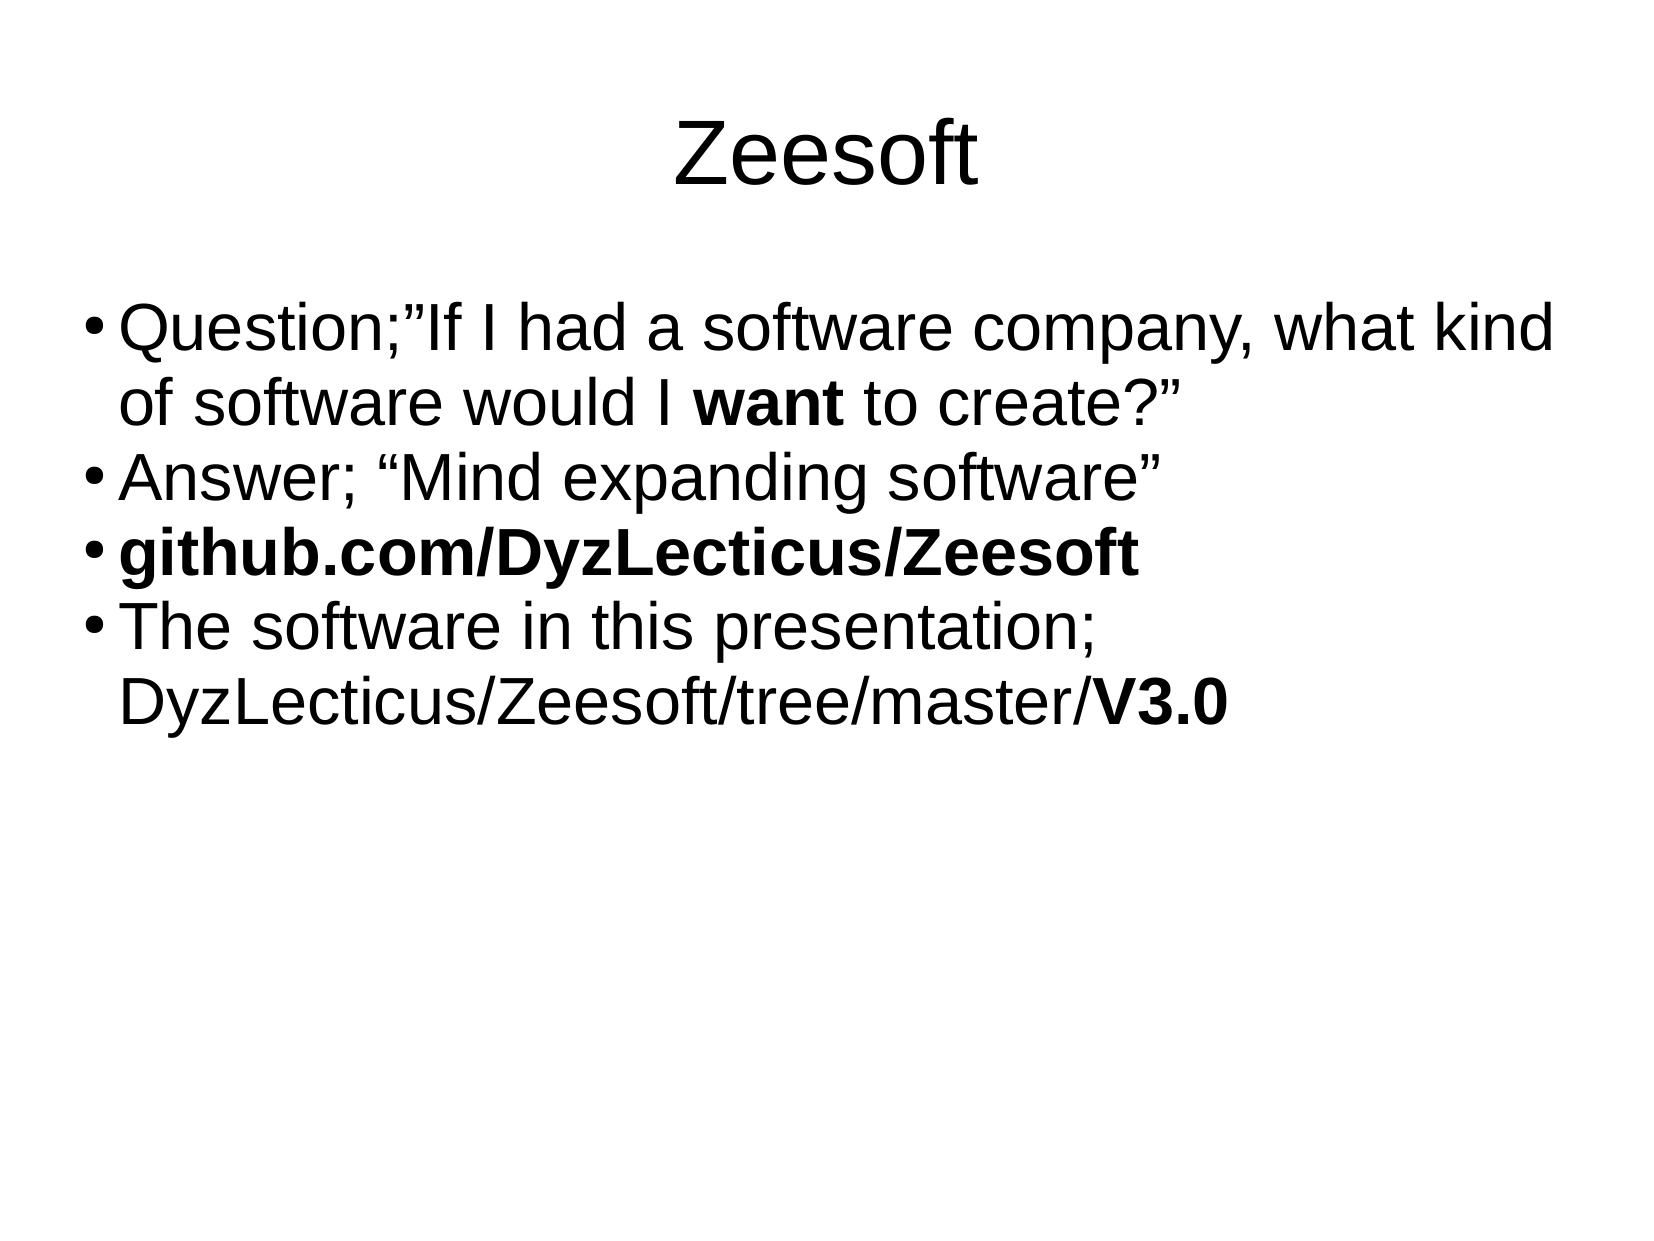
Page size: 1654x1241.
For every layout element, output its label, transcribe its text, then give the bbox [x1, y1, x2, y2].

subtitle Question;”If I had a software company, what kind of software would I want to create?” Answer; “Mind expanding software” github.com/DyzLecticus/Zeesoft The software in this presentation; DyzLecticus/Zeesoft/tree/master/V3.0 [82, 290, 1571, 1109]
title Zeesoft [82, 49, 1571, 257]
